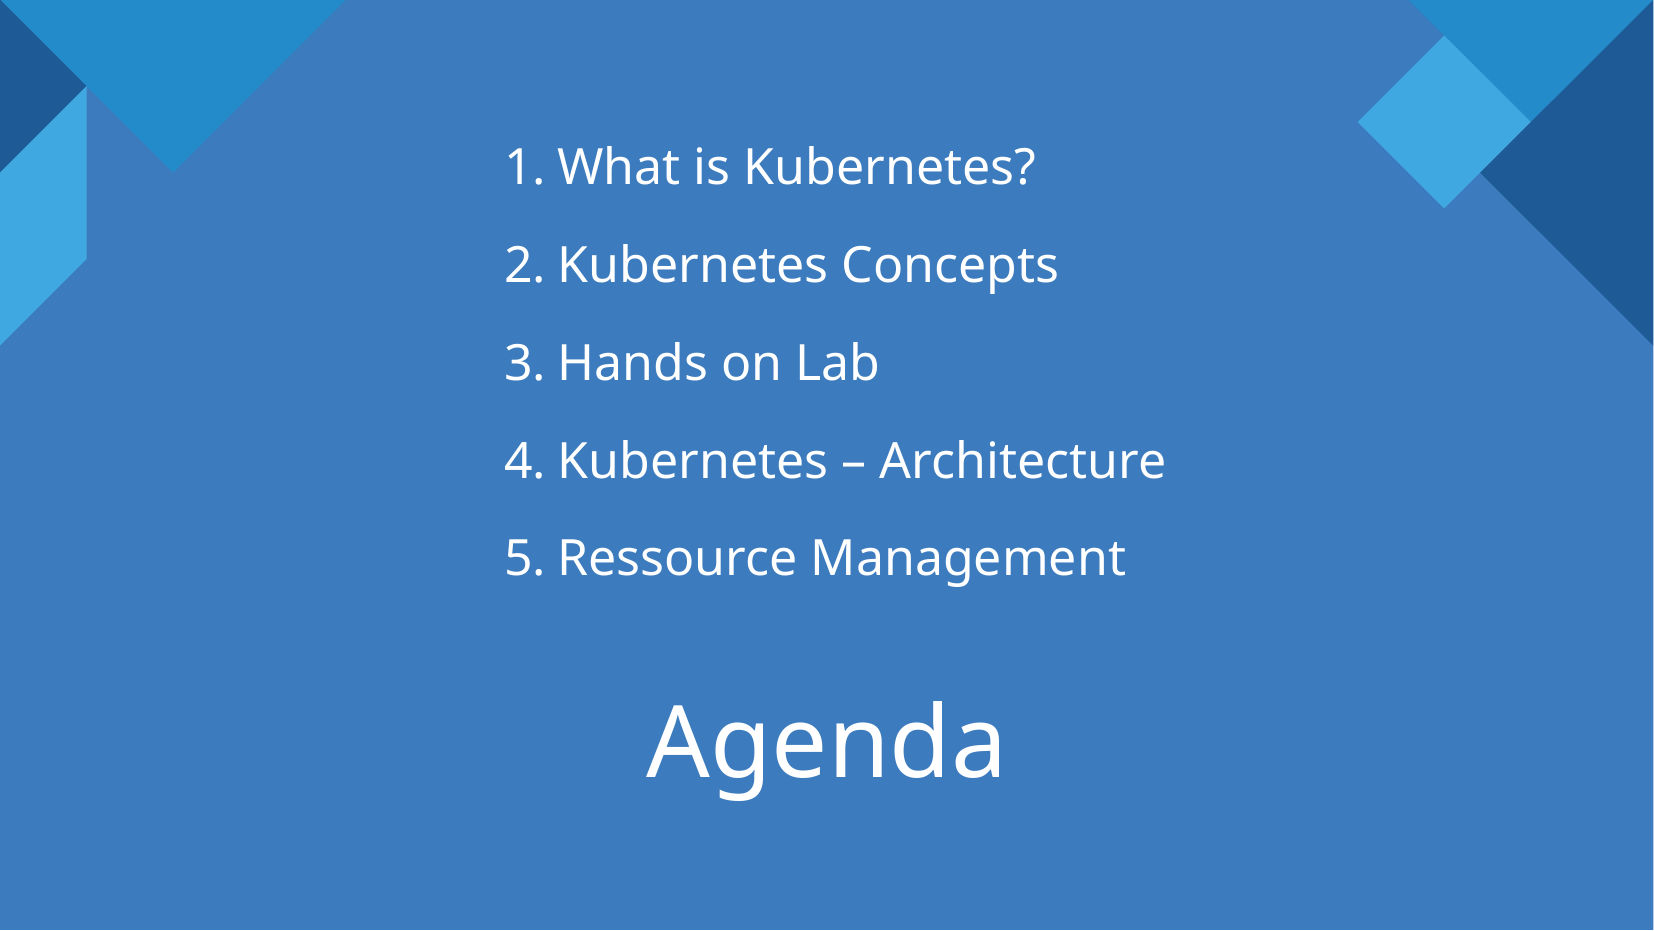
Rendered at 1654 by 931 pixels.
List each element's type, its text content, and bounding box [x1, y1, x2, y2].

title Agenda [59, 649, 1595, 827]
list What is Kubernetes? Kubernetes Concepts Hands on Lab Kubernetes – Architecture Ressource Management [59, 59, 1595, 591]
